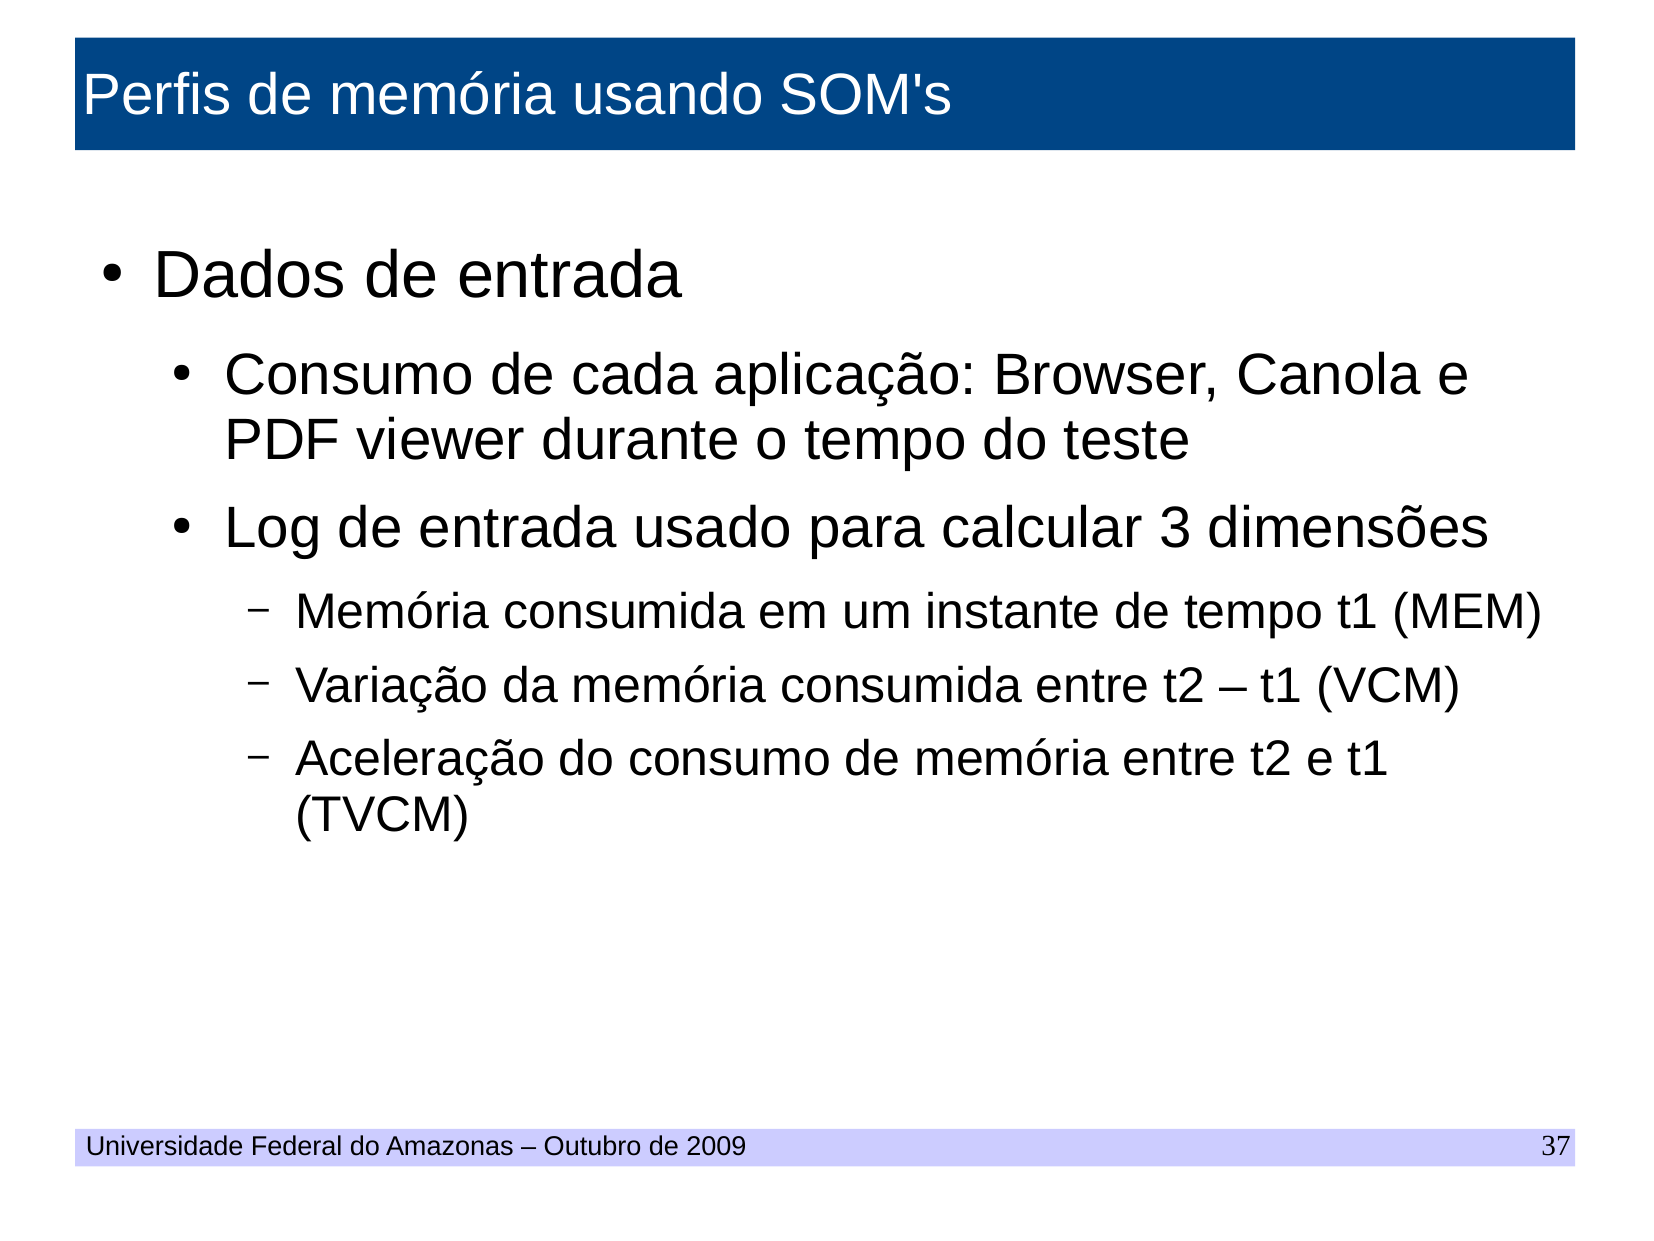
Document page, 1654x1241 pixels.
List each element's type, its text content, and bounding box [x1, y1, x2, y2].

title Perfis de memória usando SOM's [82, 43, 1571, 145]
list Dados de entrada Consumo de cada aplicação: Browser, Canola e PDF viewer durante o tempo do teste Log de entrada usado para calcular 3 dimensões Memória consumida em um instante de tempo t1 (MEM) Variação da memória consumida entre t2 – t1 (VCM) Aceleração do consumo de memória entre t2 e t1 (TVCM) [82, 237, 1571, 1056]
